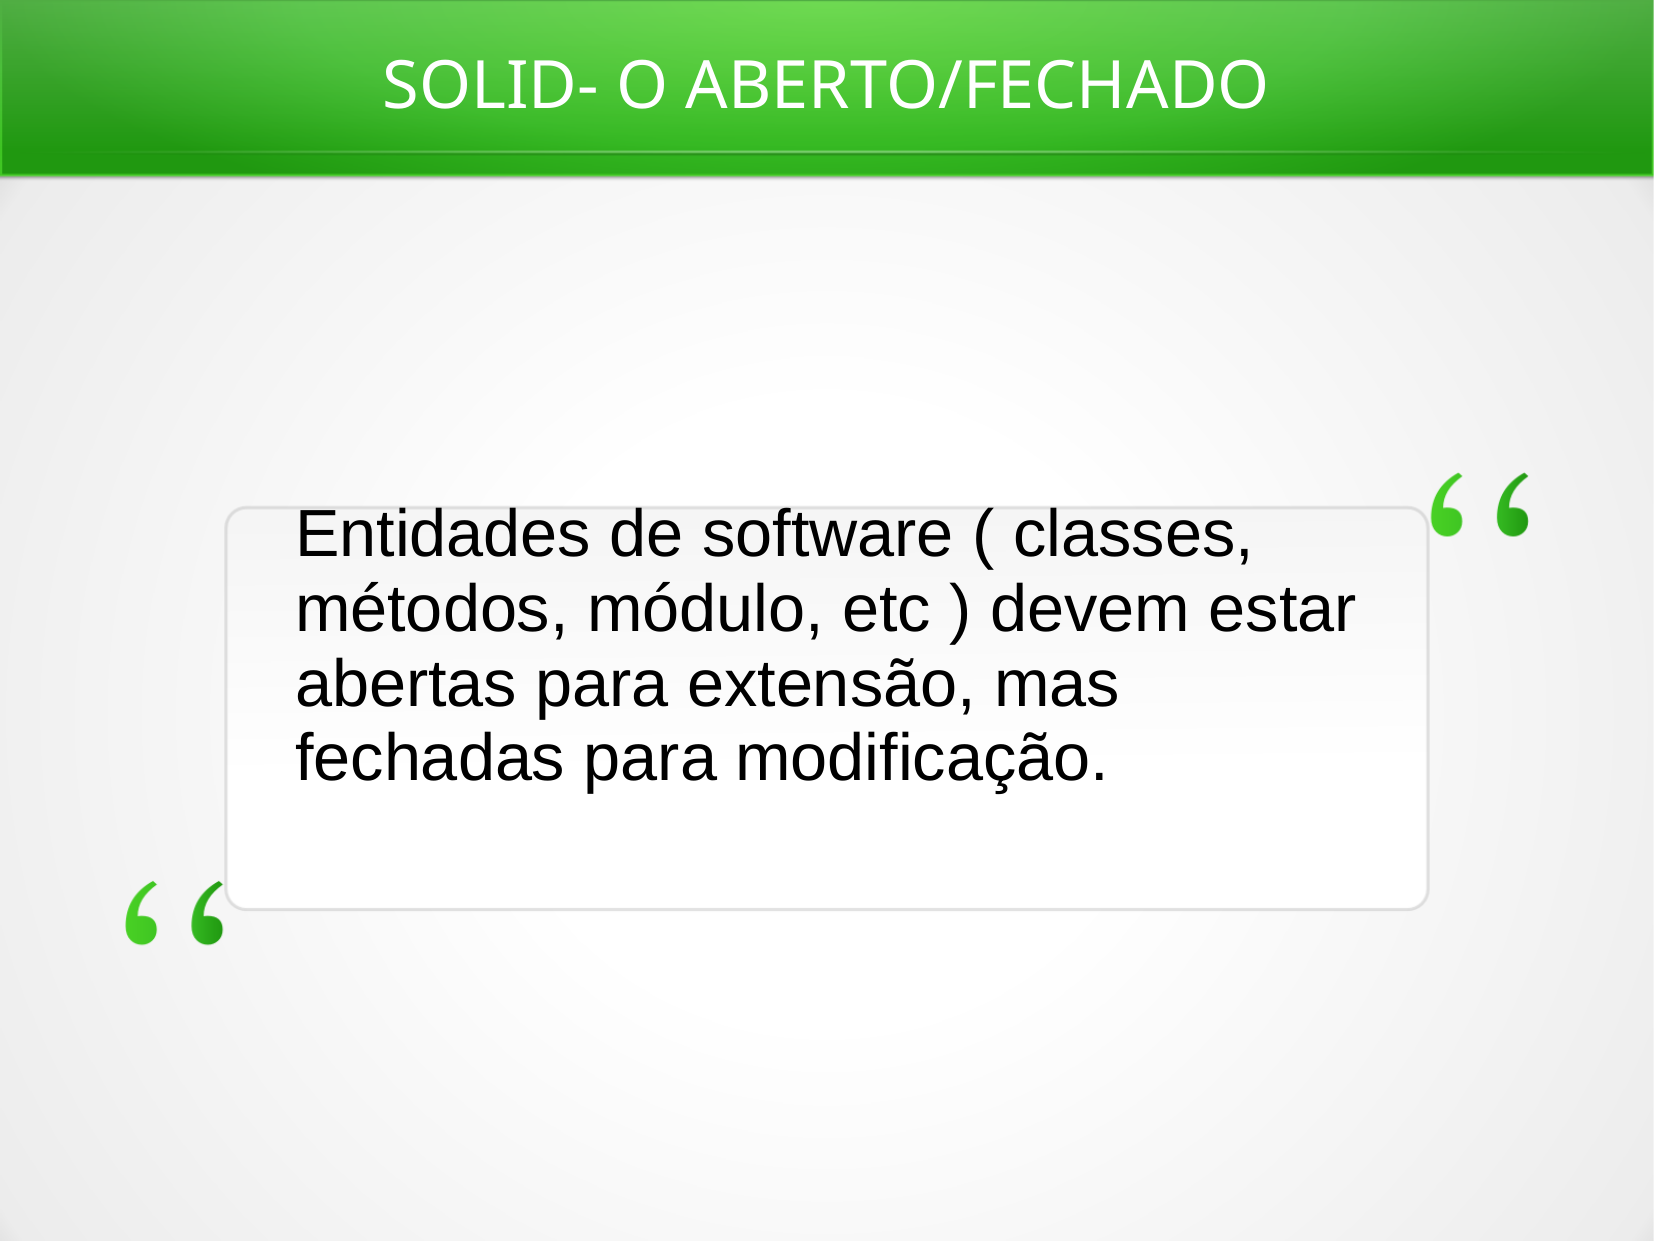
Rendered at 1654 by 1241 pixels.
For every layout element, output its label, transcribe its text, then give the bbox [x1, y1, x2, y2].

picture [0, 0, 1654, 1241]
title SOLID- O ABERTO/FECHADO [82, 11, 1571, 154]
list Entidades de software ( classes, métodos, módulo, etc ) devem estar abertas para extensão, mas fechadas para modificação. [224, 496, 1406, 910]
